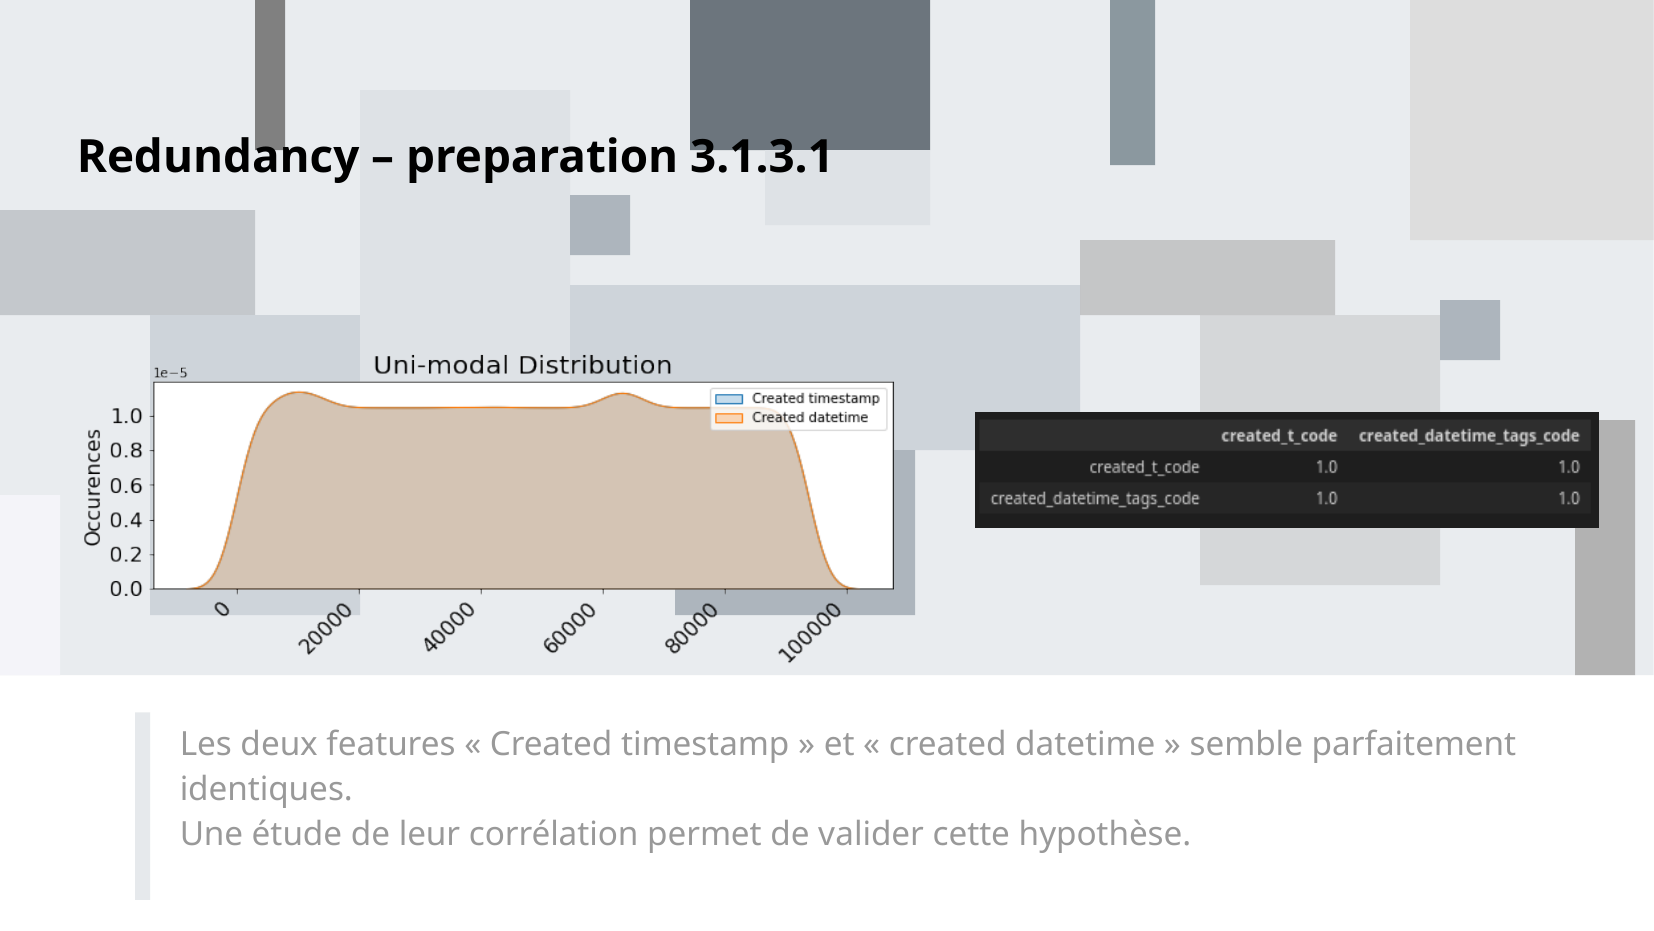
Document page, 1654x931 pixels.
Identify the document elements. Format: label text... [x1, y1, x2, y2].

text_box [135, 712, 151, 900]
picture [75, 346, 901, 676]
text_box Les deux features « Created timestamp » et « created datetime » semble parfaitement identiques. Une étude de leur corrélation permet de valider cette hypothèse. [165, 712, 1538, 901]
title Redundancy – preparation 3.1.3.1 [76, 76, 1565, 233]
picture [975, 412, 1599, 529]
